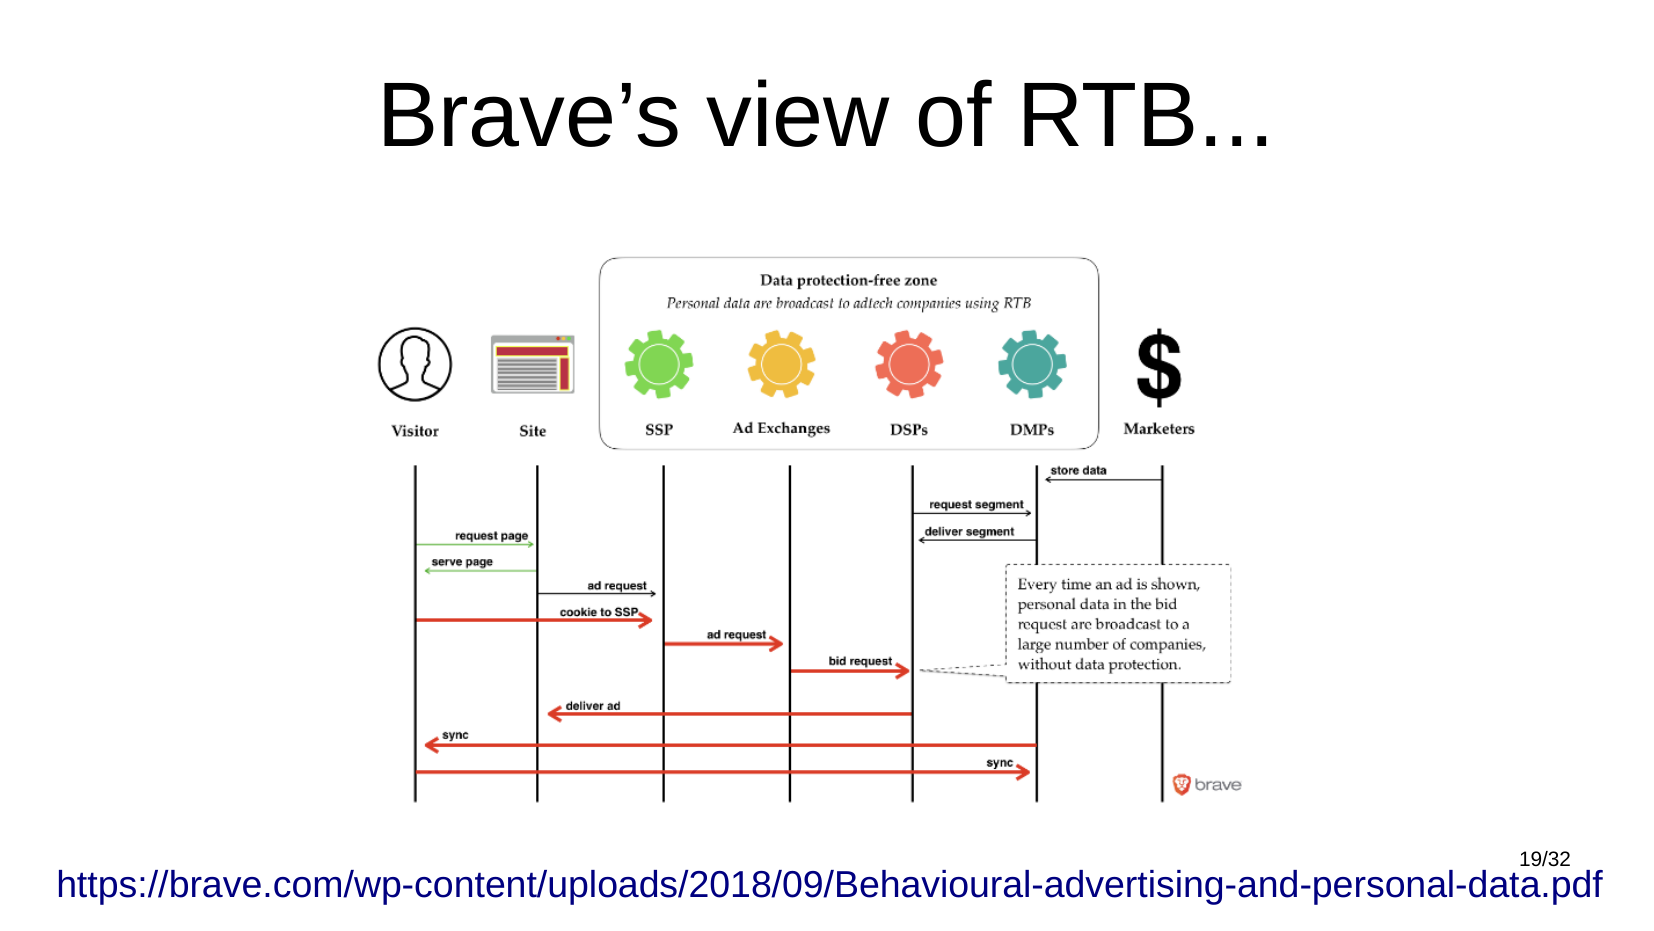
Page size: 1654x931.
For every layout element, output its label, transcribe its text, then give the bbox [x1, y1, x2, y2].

title Brave’s view of RTB... [82, 37, 1571, 193]
text_box https://brave.com/wp-content/uploads/2018/09/Behavioural-advertising-and-personal-data.pdf [41, 856, 1642, 931]
picture [330, 236, 1330, 827]
